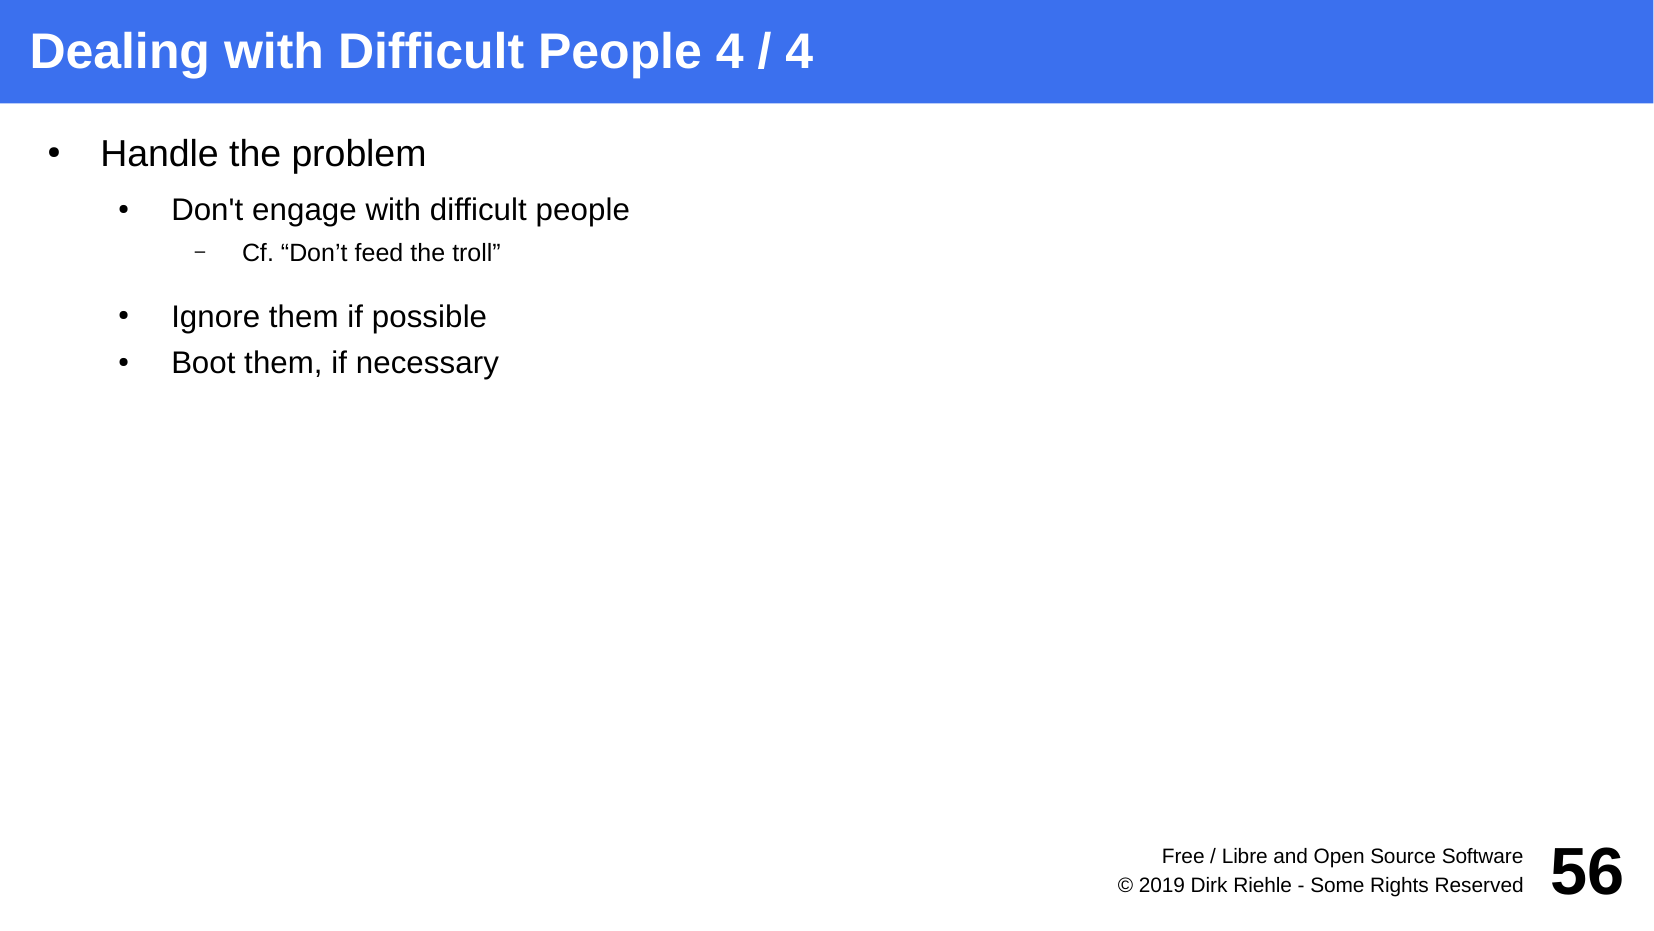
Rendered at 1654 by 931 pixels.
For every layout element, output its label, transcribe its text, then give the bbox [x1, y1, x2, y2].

title Dealing with Difficult People 4 / 4 [0, 0, 1654, 104]
list Handle the problem Don't engage with difficult people Cf. “Don’t feed the troll” Ignore them if possible Boot them, if necessary [29, 132, 1625, 813]
